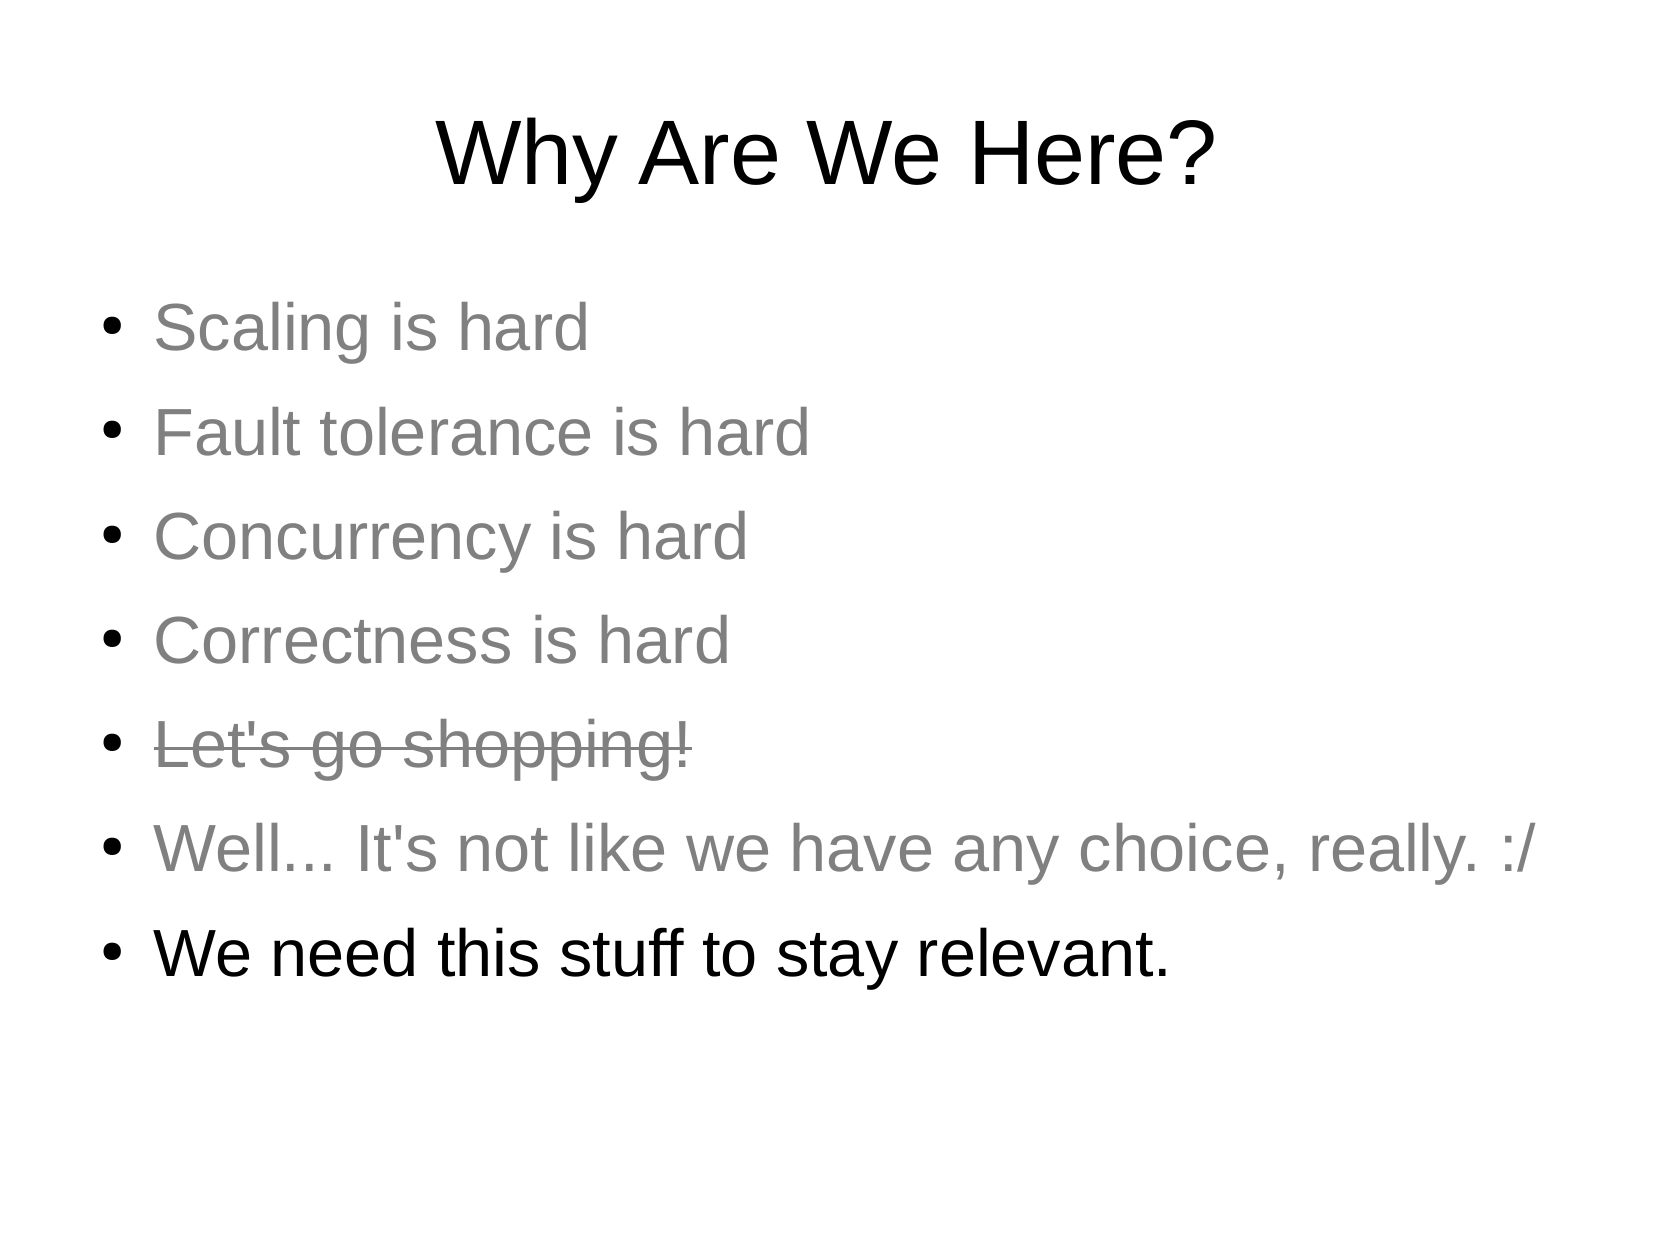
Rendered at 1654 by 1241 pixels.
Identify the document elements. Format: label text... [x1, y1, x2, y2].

list Scaling is hard Fault tolerance is hard Concurrency is hard Correctness is hard Let's go shopping! Well... It's not like we have any choice, really. :/ We need this stuff to stay relevant. [82, 290, 1571, 1010]
title Why Are We Here? [82, 49, 1571, 257]
